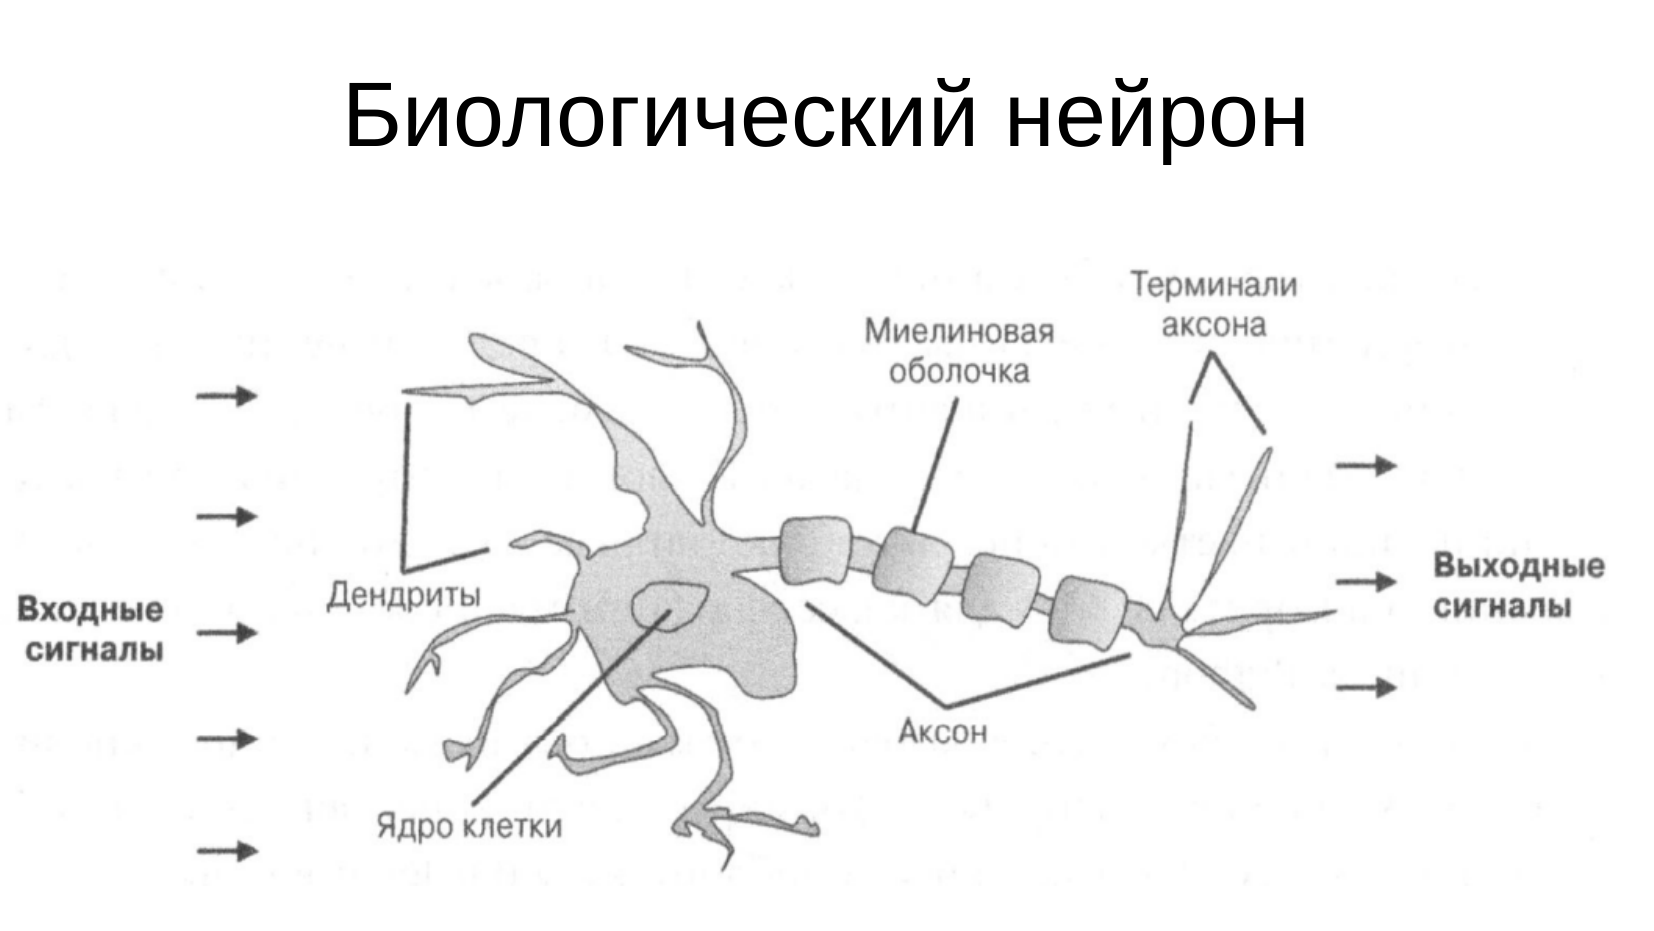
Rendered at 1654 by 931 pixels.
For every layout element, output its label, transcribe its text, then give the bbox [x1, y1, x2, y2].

picture [0, 257, 1626, 886]
title Биологический нейрон [82, 37, 1571, 193]
